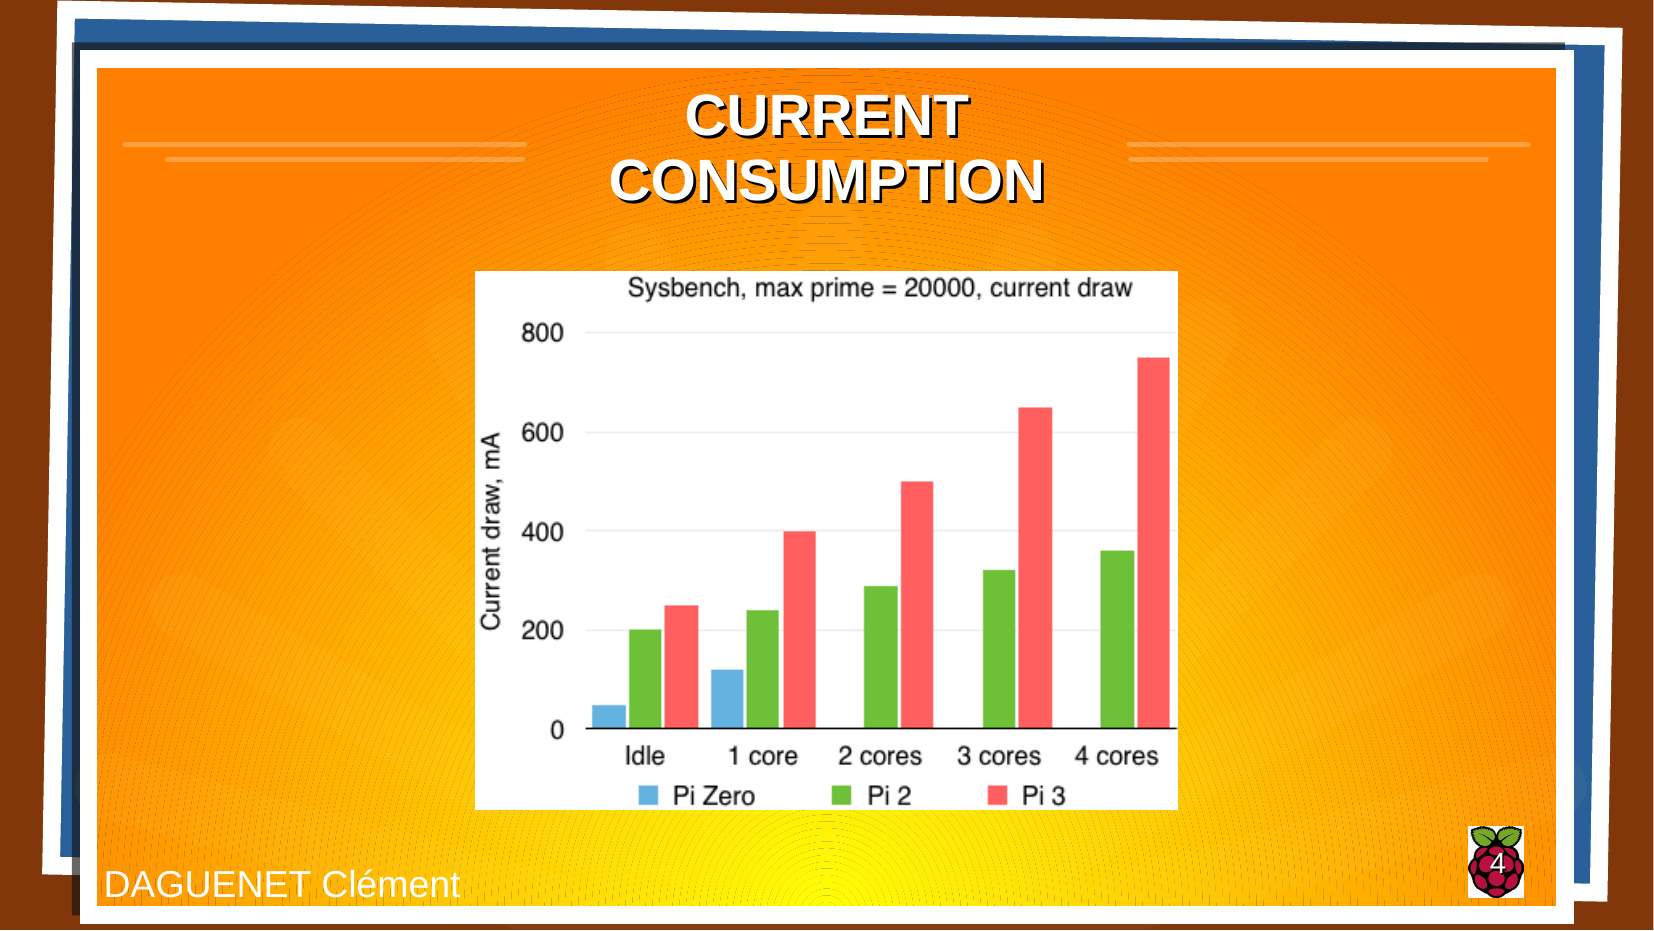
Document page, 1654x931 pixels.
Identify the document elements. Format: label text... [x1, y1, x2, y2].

title CURRENT CONSUMPTION [531, 73, 1123, 222]
picture [1468, 826, 1524, 898]
picture [475, 271, 1178, 810]
